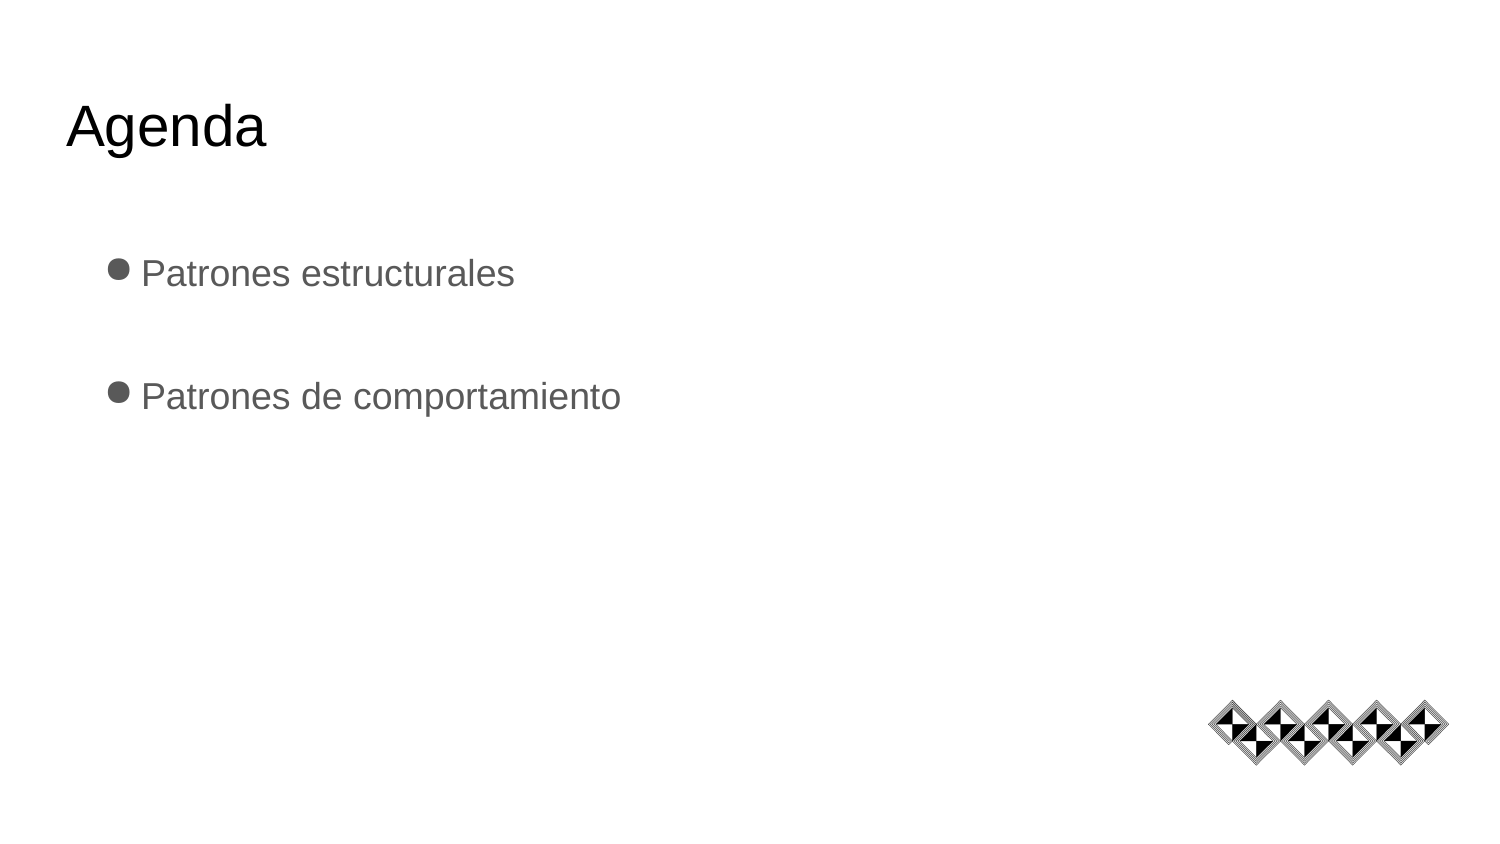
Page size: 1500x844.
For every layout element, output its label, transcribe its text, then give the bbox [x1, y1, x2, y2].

list Patrones estructurales Patrones de comportamiento [51, 189, 1449, 750]
picture [1208, 672, 1449, 793]
title Agenda [51, 72, 1449, 167]
